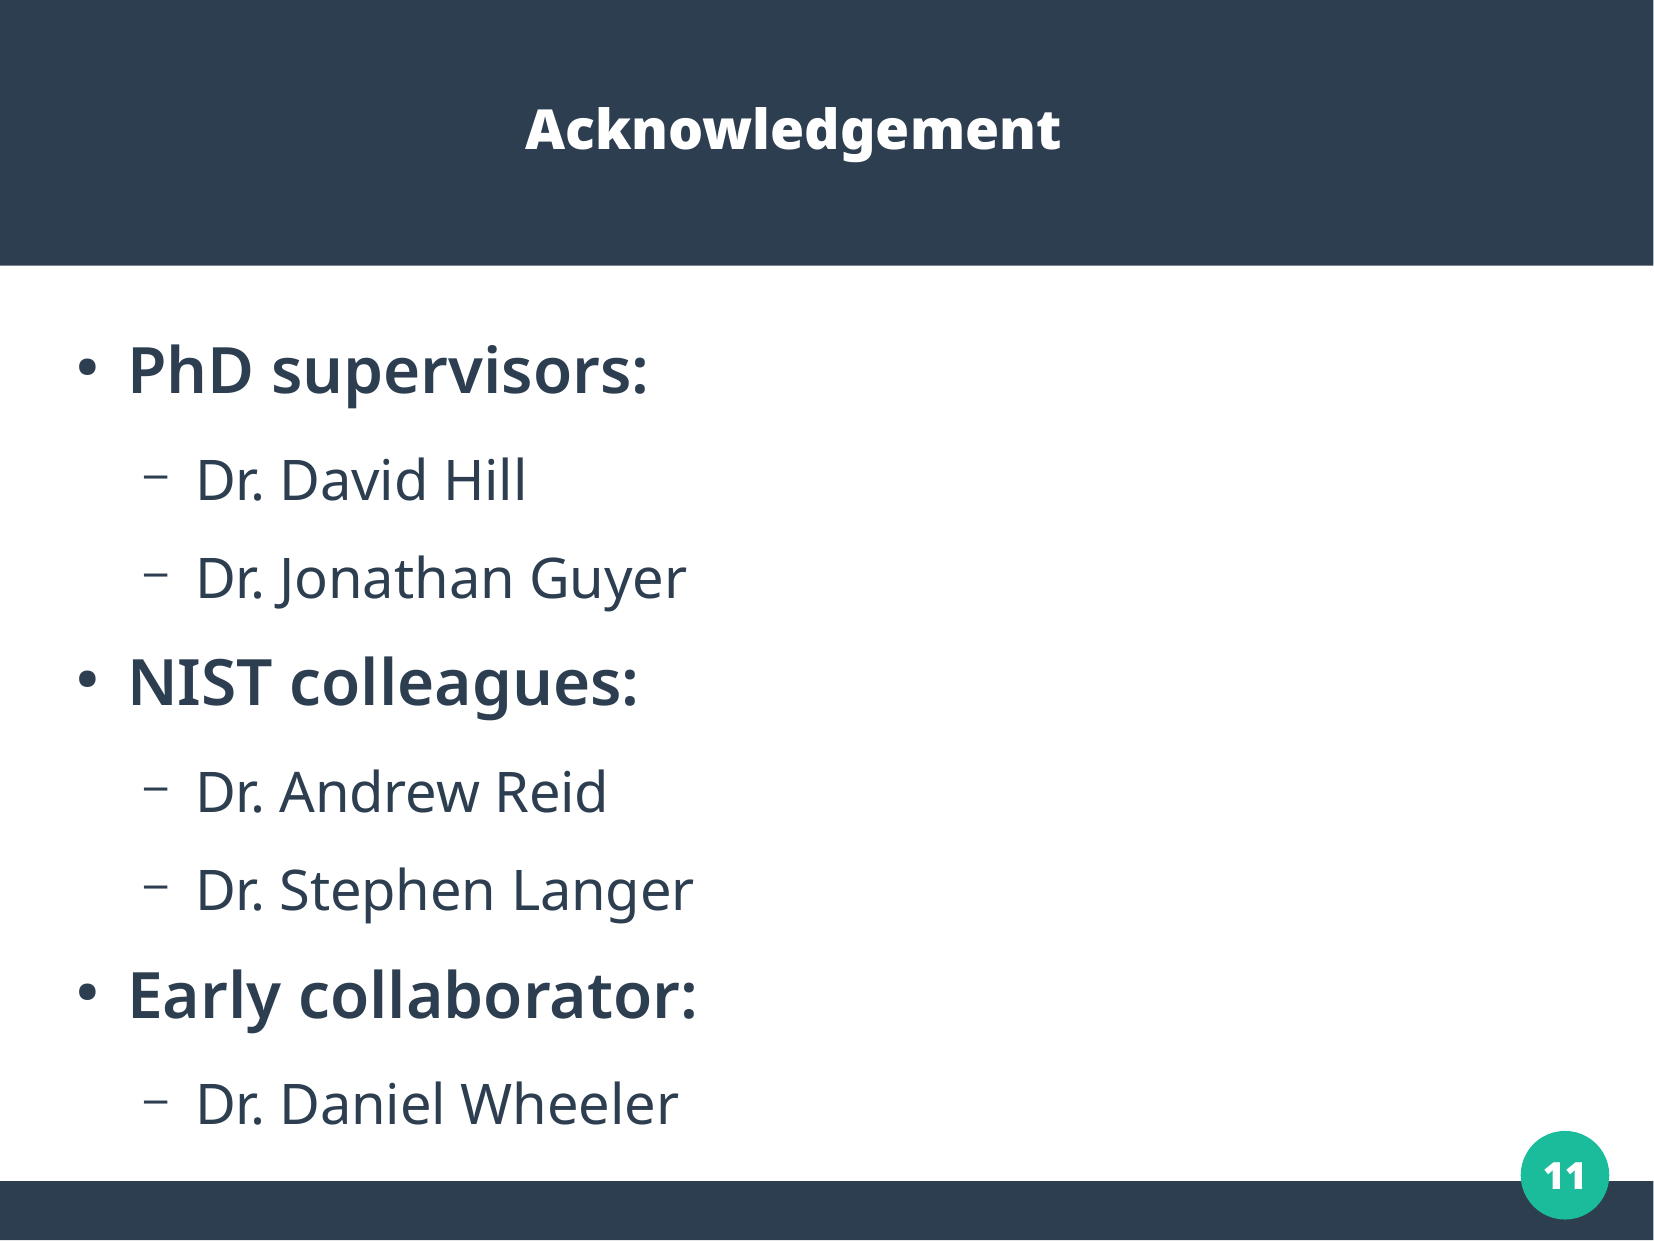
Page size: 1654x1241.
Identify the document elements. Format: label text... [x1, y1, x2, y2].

title Acknowledgement [525, 49, 1112, 207]
list PhD supervisors: Dr. David Hill Dr. Jonathan Guyer NIST colleagues: Dr. Andrew Reid Dr. Stephen Langer Early collaborator: Dr. Daniel Wheeler [59, 324, 1595, 1152]
